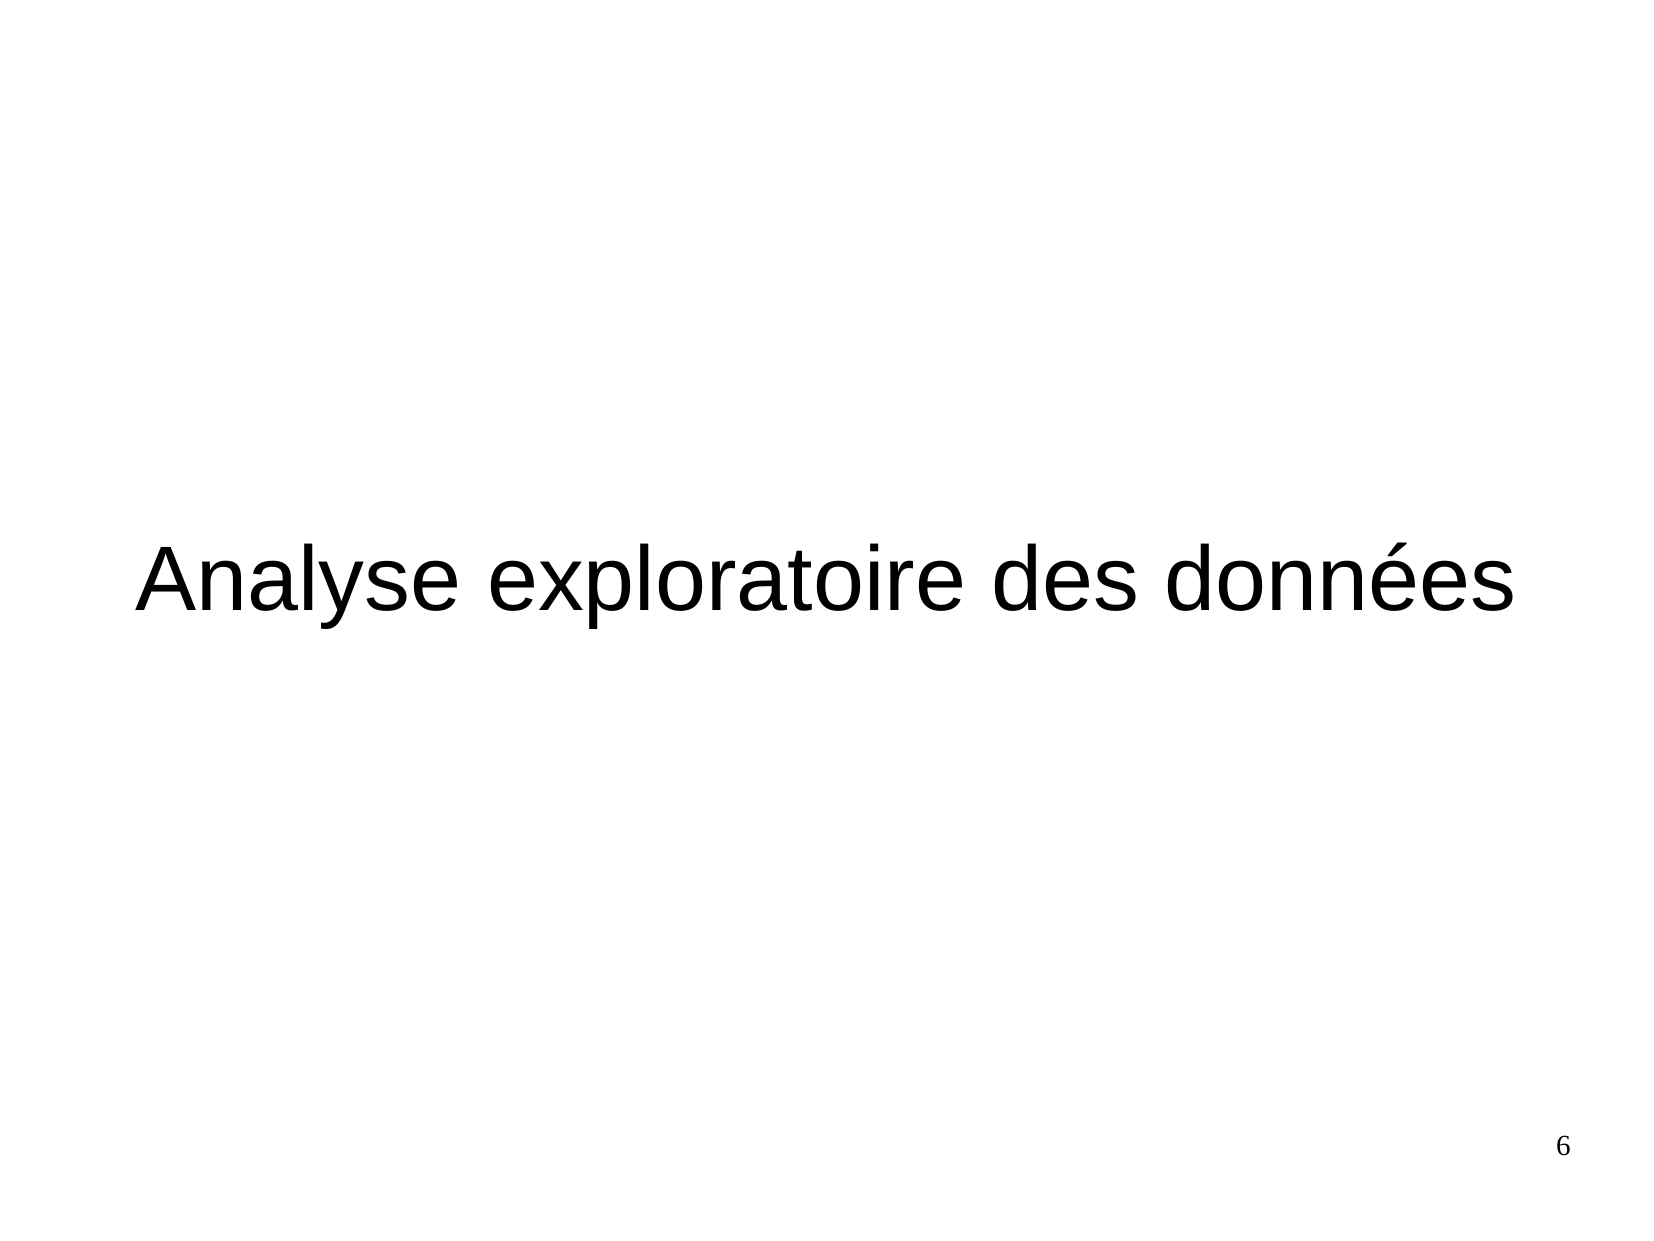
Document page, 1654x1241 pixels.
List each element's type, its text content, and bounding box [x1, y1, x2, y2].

subtitle Analyse exploratoire des données [82, 49, 1571, 1109]
